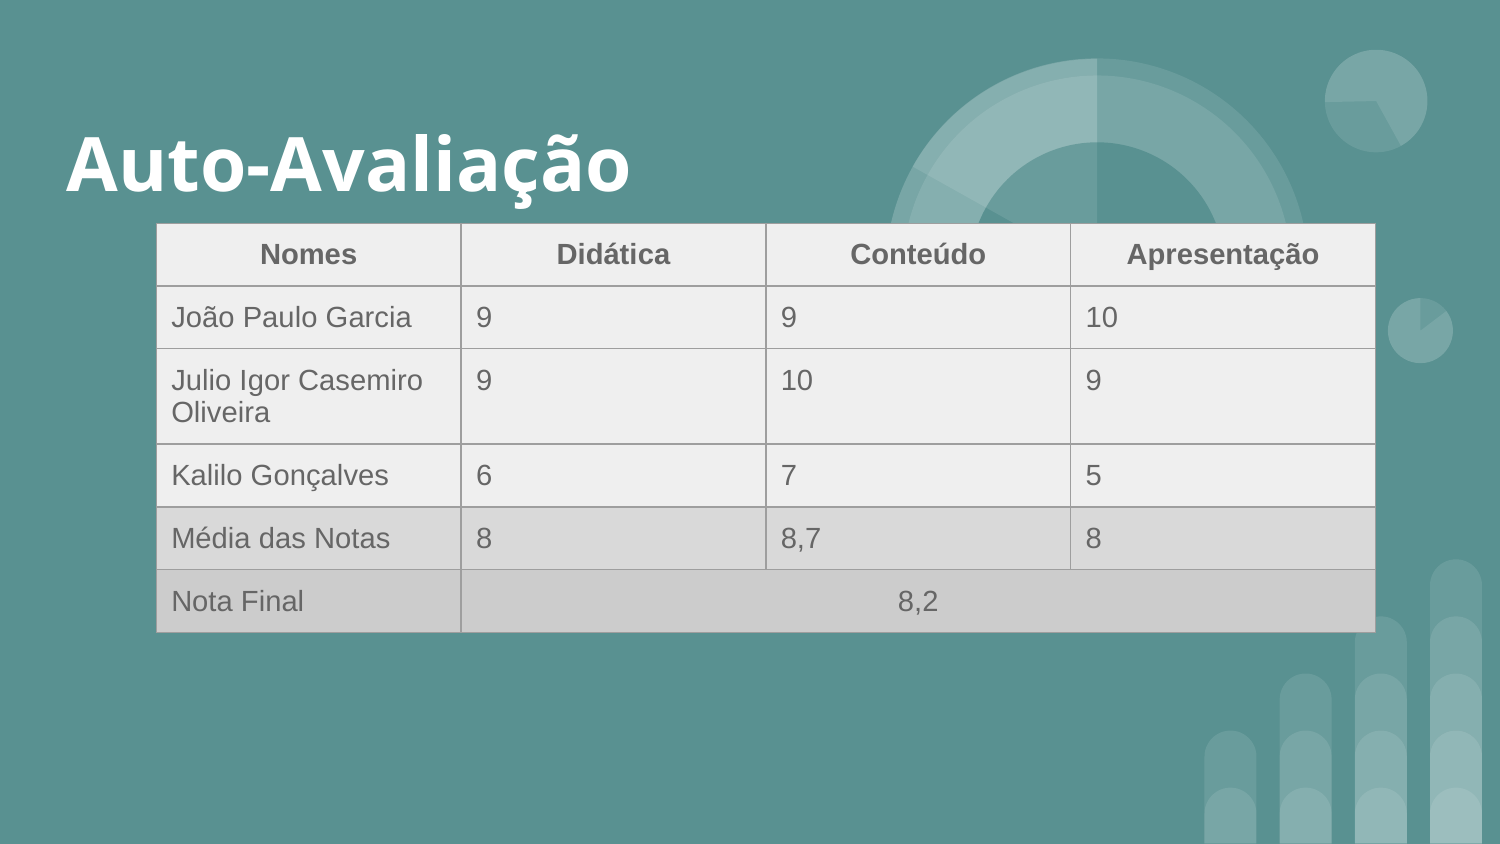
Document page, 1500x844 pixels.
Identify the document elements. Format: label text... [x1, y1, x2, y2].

table_cell 5 [1071, 445, 1375, 506]
table_header Nomes [157, 224, 460, 285]
table_header Apresentação [1071, 224, 1375, 285]
table_cell 7 [767, 445, 1070, 506]
table_cell Kalilo Gonçalves [157, 445, 460, 506]
table_header Conteúdo [767, 224, 1070, 285]
table_cell 10 [1071, 287, 1375, 348]
table_cell 8 [462, 508, 765, 569]
table_cell 8,7 [767, 508, 1070, 569]
table_header Didática [462, 224, 765, 285]
table_cell 8 [1071, 508, 1375, 569]
table_cell João Paulo Garcia [157, 287, 460, 348]
title Auto-Avaliação [51, 7, 750, 315]
table_cell 9 [767, 287, 1070, 348]
table_cell 9 [1071, 349, 1375, 443]
table_cell 9 [462, 287, 765, 348]
table_cell 9 [462, 349, 765, 443]
table_cell 6 [462, 445, 765, 506]
table_cell 8,2 [462, 570, 1375, 632]
table_cell Nota Final [157, 570, 460, 632]
table_cell 10 [767, 349, 1070, 443]
table_cell Média das Notas [157, 508, 460, 569]
table_cell Julio Igor Casemiro Oliveira [157, 349, 460, 443]
